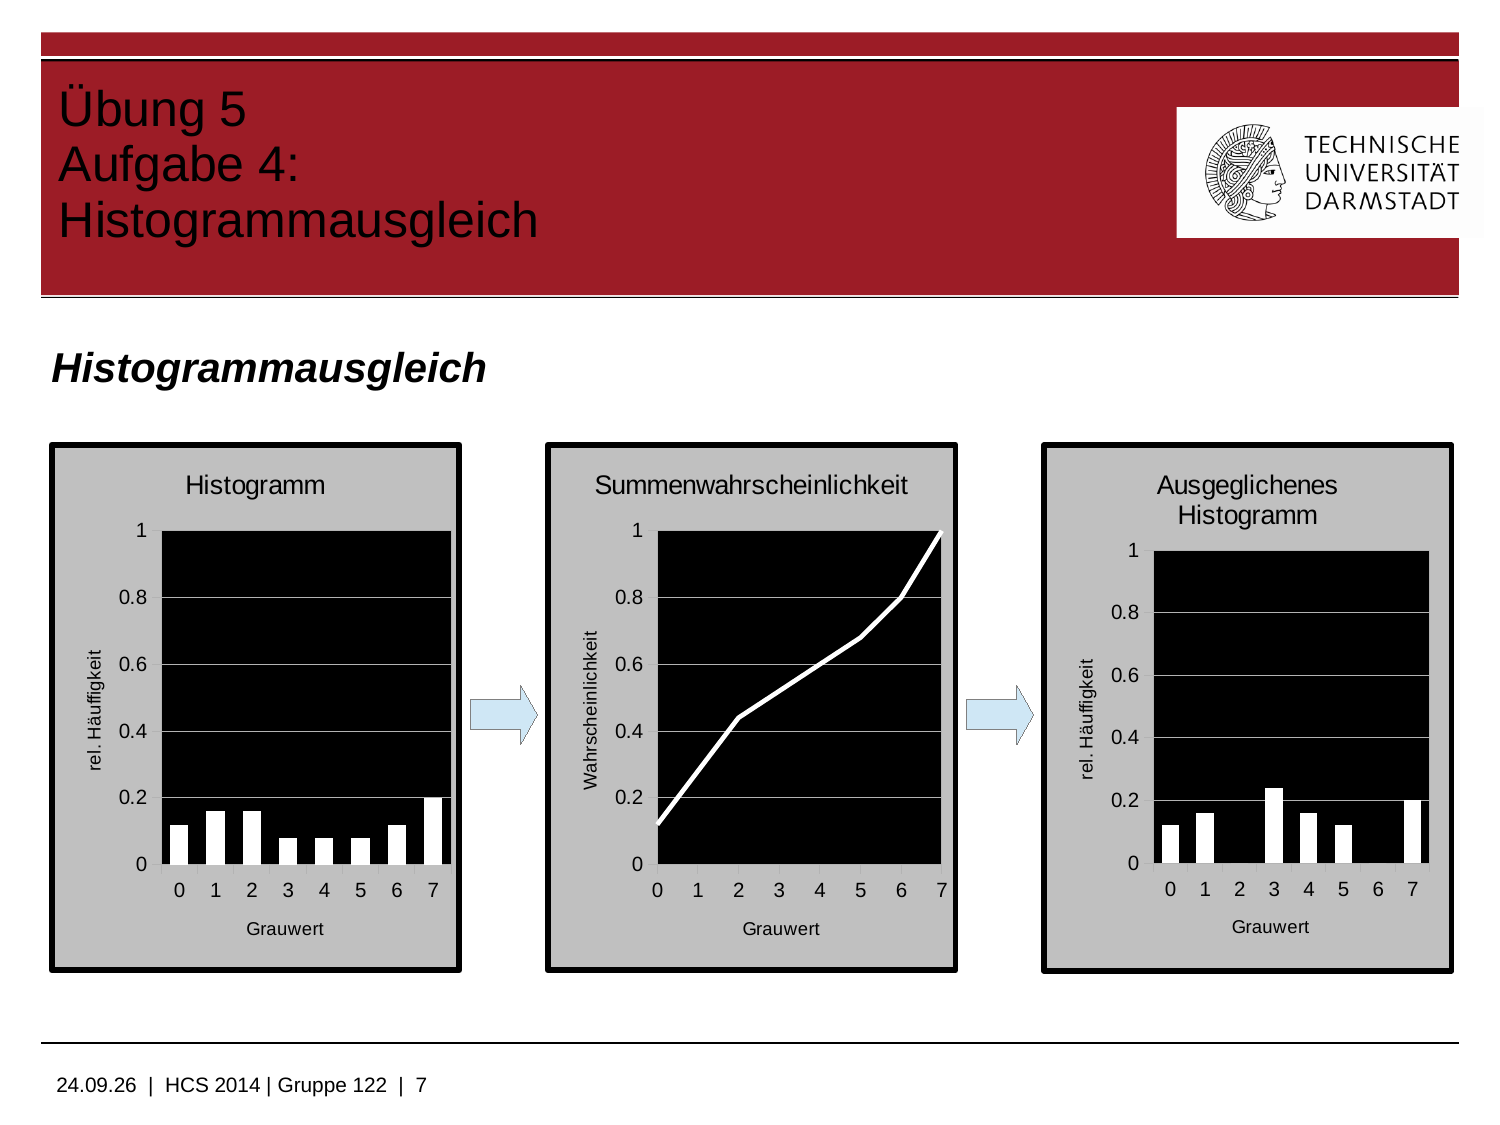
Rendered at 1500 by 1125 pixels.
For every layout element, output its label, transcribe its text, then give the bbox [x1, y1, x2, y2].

list Histogrammausgleich [51, 330, 1444, 1028]
text_box [966, 685, 1034, 745]
text_box [470, 685, 538, 745]
chart [1041, 442, 1455, 974]
title Übung 5 Aufgabe 4: Histogrammausgleich [59, 80, 1149, 249]
picture [1176, 107, 1484, 238]
chart [48, 441, 463, 974]
chart [544, 441, 959, 974]
